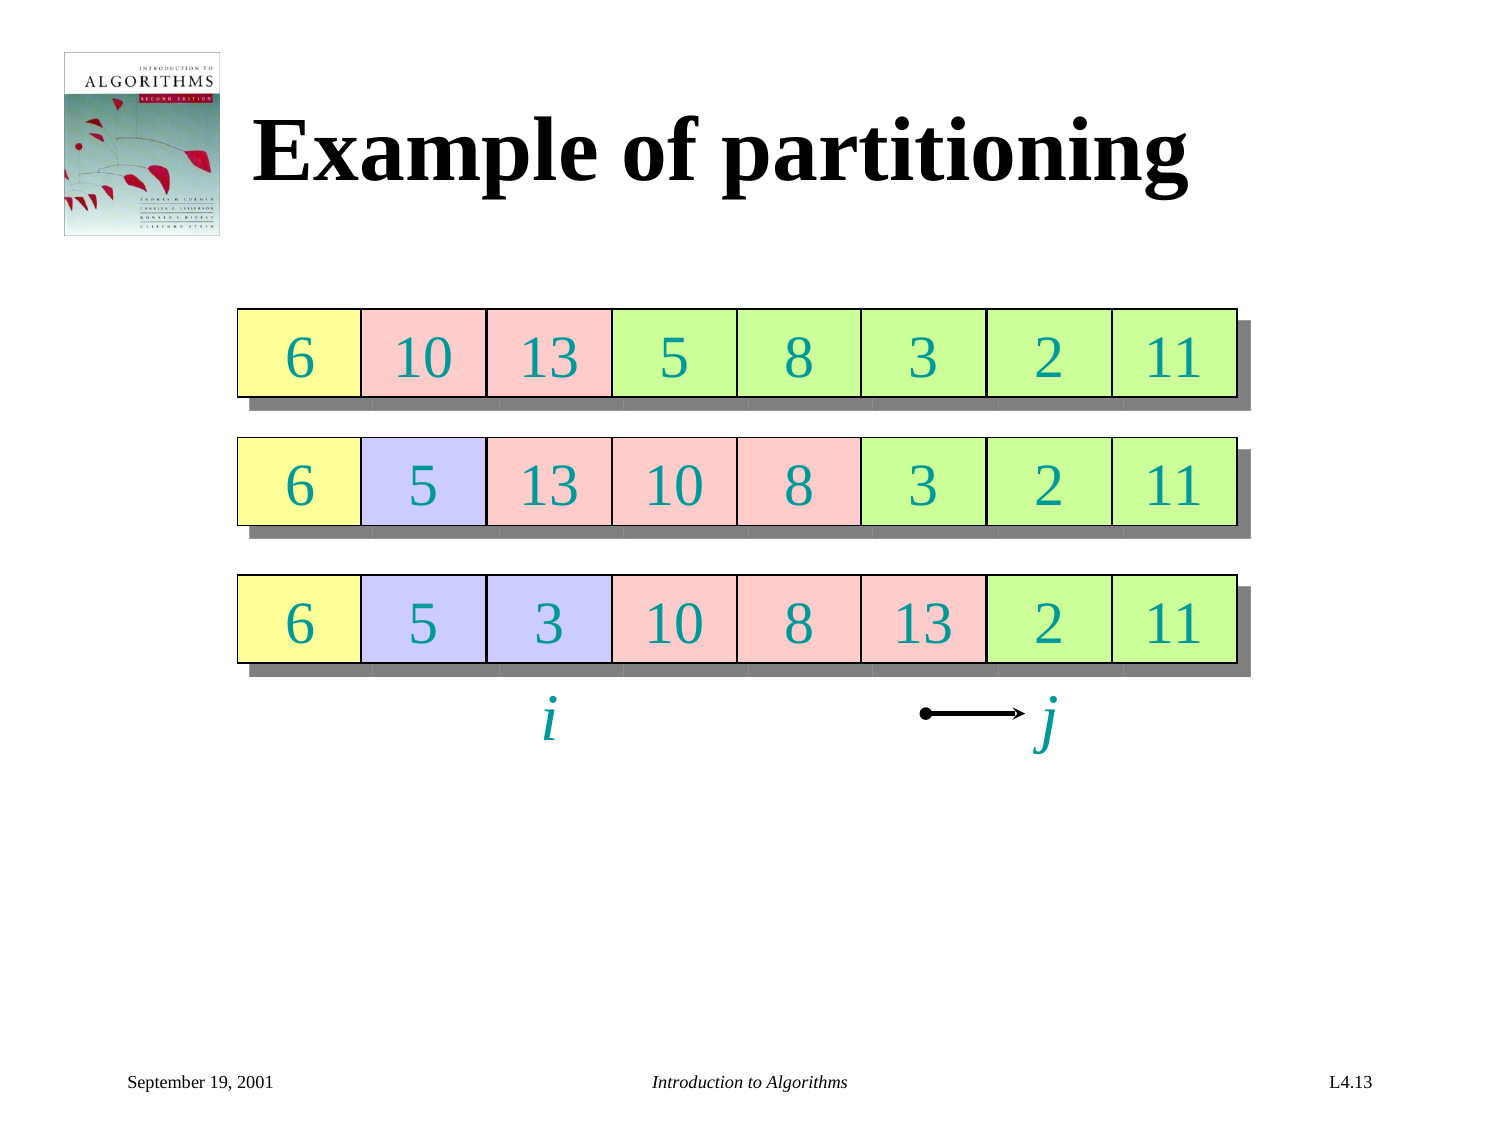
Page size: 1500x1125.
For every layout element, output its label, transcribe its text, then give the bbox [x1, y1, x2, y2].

text_box 3 [860, 309, 986, 398]
text_box 11 [1112, 309, 1237, 398]
text_box 3 [860, 437, 986, 526]
text_box Introduction to Algorithms [512, 1062, 988, 1101]
text_box 6 [237, 437, 361, 526]
text_box j [1025, 665, 1074, 762]
title Example of partitioning [237, 49, 1475, 238]
text_box 8 [737, 575, 860, 664]
text_box 5 [361, 437, 487, 526]
text_box September 19, 2001 [112, 1062, 426, 1101]
text_box L4.<number> [1074, 1062, 1388, 1101]
text_box 8 [737, 309, 860, 398]
picture [64, 52, 220, 236]
text_box i [525, 665, 574, 762]
text_box 6 [237, 575, 361, 664]
text_box 3 [487, 575, 612, 664]
text_box 2 [986, 437, 1112, 526]
text_box 13 [860, 575, 986, 664]
text_box 5 [612, 309, 737, 398]
text_box 10 [612, 437, 737, 526]
text_box 10 [361, 309, 487, 398]
text_box 5 [361, 575, 487, 664]
text_box 11 [1112, 437, 1237, 526]
text_box 10 [612, 575, 737, 664]
text_box 13 [487, 309, 612, 398]
text_box 11 [1112, 575, 1237, 664]
text_box 2 [986, 309, 1112, 398]
text_box 13 [487, 437, 612, 526]
text_box 2 [986, 575, 1112, 664]
text_box 8 [737, 437, 860, 526]
text_box 6 [237, 309, 361, 398]
